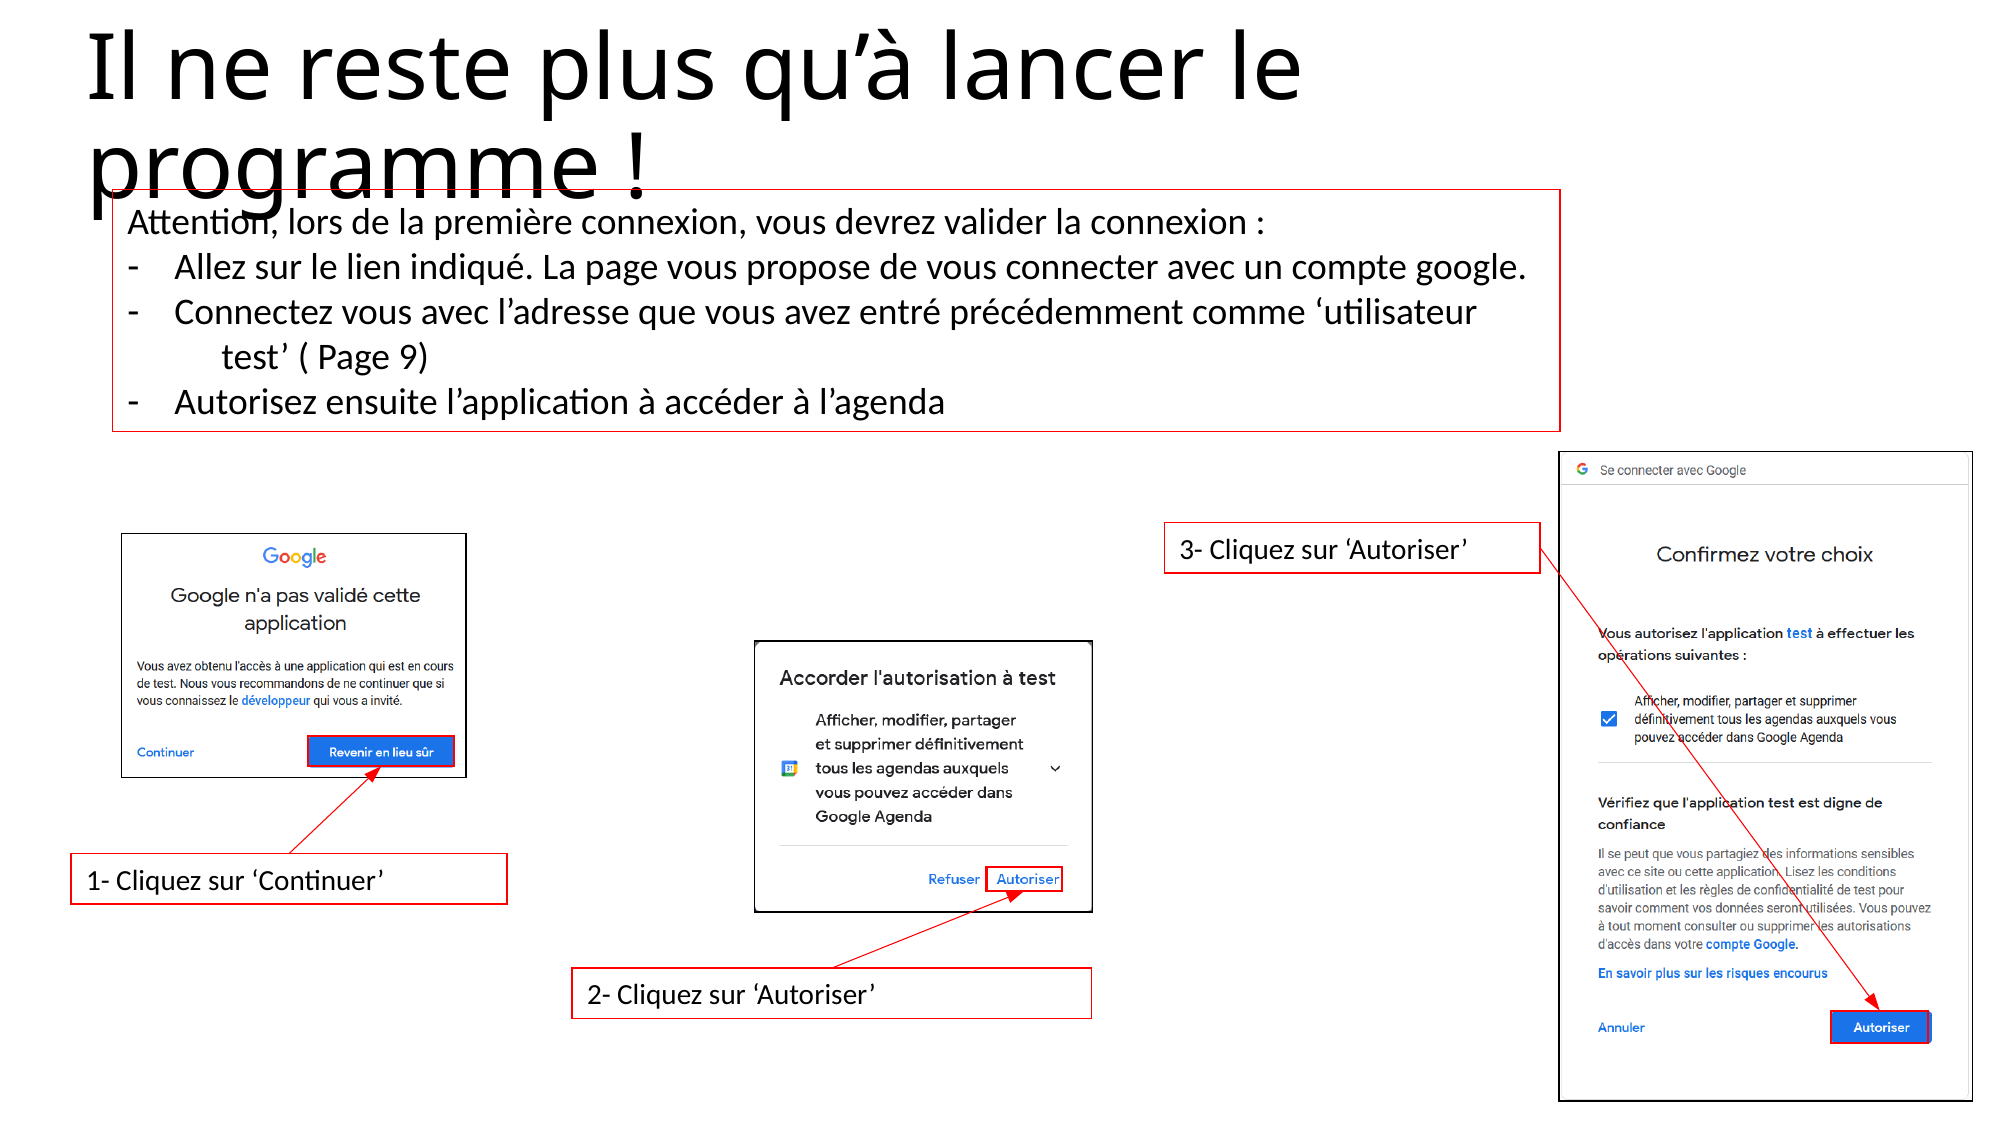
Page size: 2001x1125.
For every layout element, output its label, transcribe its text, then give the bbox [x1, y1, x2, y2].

title Il ne reste plus qu’à lancer le programme ! [70, 10, 1796, 229]
picture [988, 868, 1061, 890]
text_box Attention, lors de la première connexion, vous devrez valider la connexion : Allez sur le lien indiqué. La page vous propose de vous connecter avec un compte google. Connectez vous avec l’adresse que vous avez entré précédemment comme ‘utilisateur test’ ( Page 9) Autorisez ensuite l’application à accéder à l’agenda [112, 189, 1560, 432]
text_box 3- Cliquez sur ‘Autoriser’ [1164, 522, 1541, 574]
picture [122, 534, 466, 777]
text_box 1- Cliquez sur ‘Continuer’ [70, 853, 508, 905]
picture [1559, 452, 1972, 1101]
picture [755, 641, 1092, 912]
picture [1832, 1012, 1927, 1042]
picture [309, 737, 453, 765]
text_box 2- Cliquez sur ‘Autoriser’ [572, 968, 1092, 1019]
